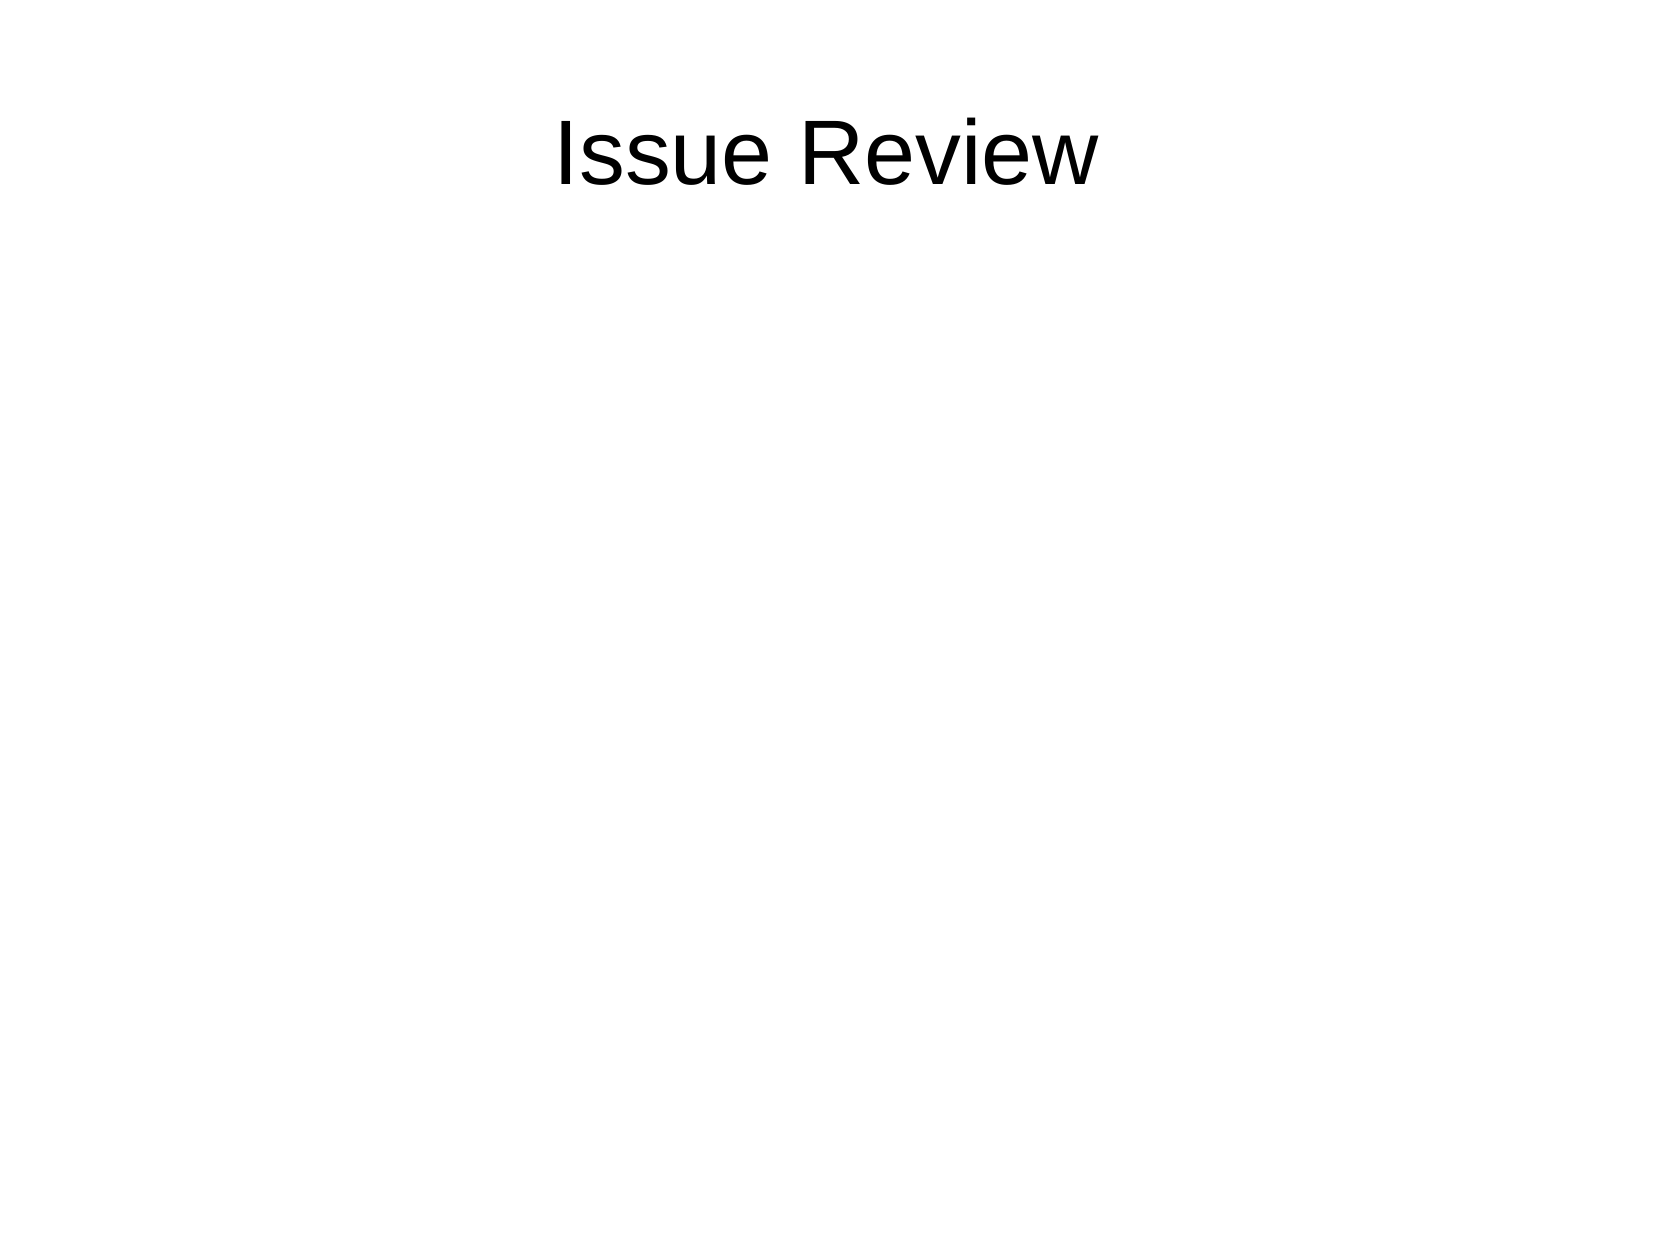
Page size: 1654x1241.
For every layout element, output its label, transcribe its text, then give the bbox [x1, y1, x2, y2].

title Issue Review [82, 49, 1571, 257]
